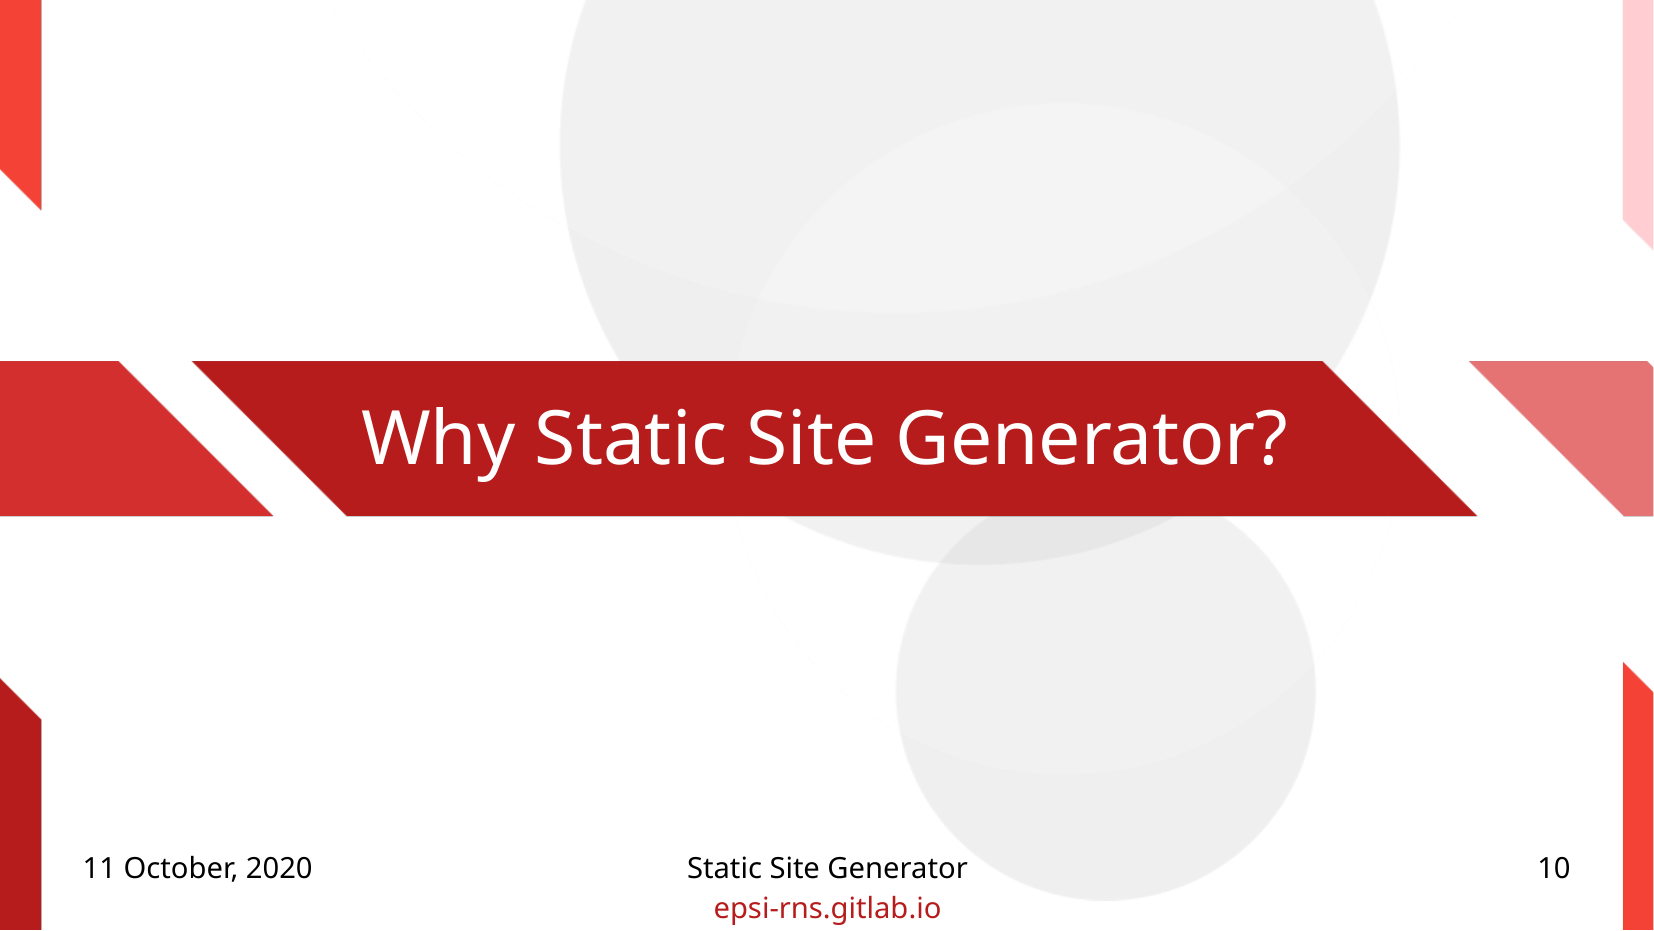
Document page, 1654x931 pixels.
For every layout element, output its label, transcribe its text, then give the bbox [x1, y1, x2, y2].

title Why Static Site Generator? [82, 360, 1568, 511]
picture [0, 0, 1654, 930]
